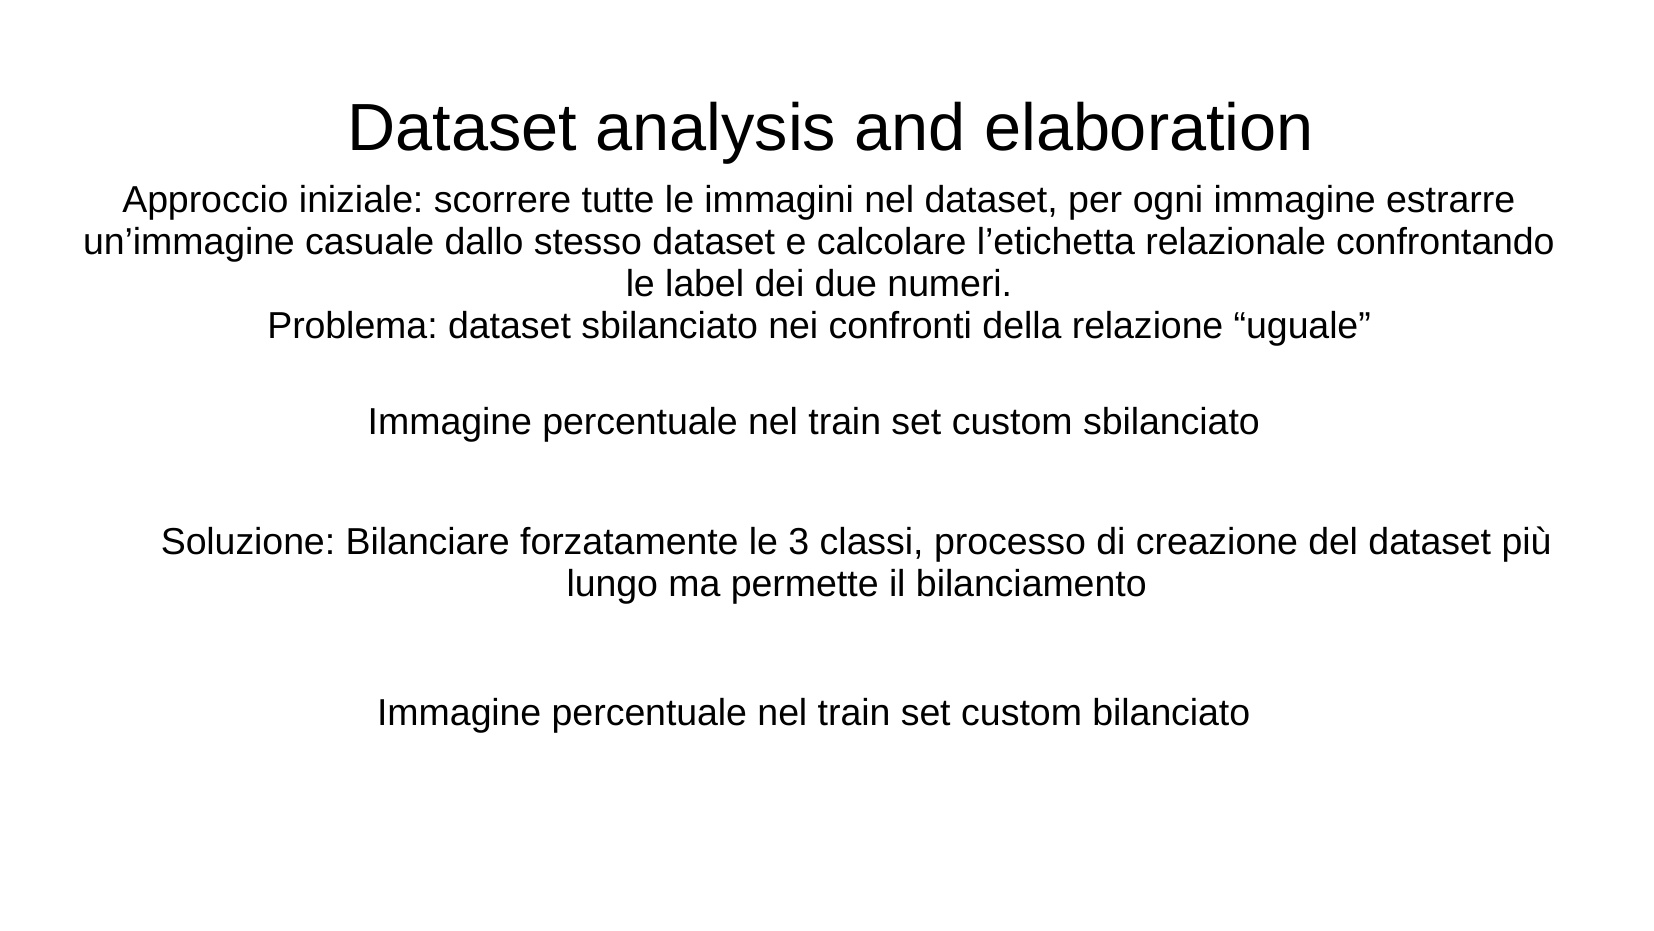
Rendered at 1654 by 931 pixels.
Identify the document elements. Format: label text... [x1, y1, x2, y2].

text_box Approccio iniziale: scorrere tutte le immagini nel dataset, per ogni immagine estrarre un’immagine casuale dallo stesso dataset e calcolare l’etichetta relazionale confrontando le label dei due numeri. Problema: dataset sbilanciato nei confronti della relazione “uguale” [75, 178, 1564, 346]
text_box Immagine percentuale nel train set custom sbilanciato [75, 346, 1564, 497]
text_box Soluzione: Bilanciare forzatamente le 3 classi, processo di creazione del dataset più lungo ma permette il bilanciamento [112, 487, 1601, 638]
text_box Immagine percentuale nel train set custom bilanciato [75, 637, 1564, 788]
subtitle Dataset analysis and elaboration [86, 67, 1576, 188]
